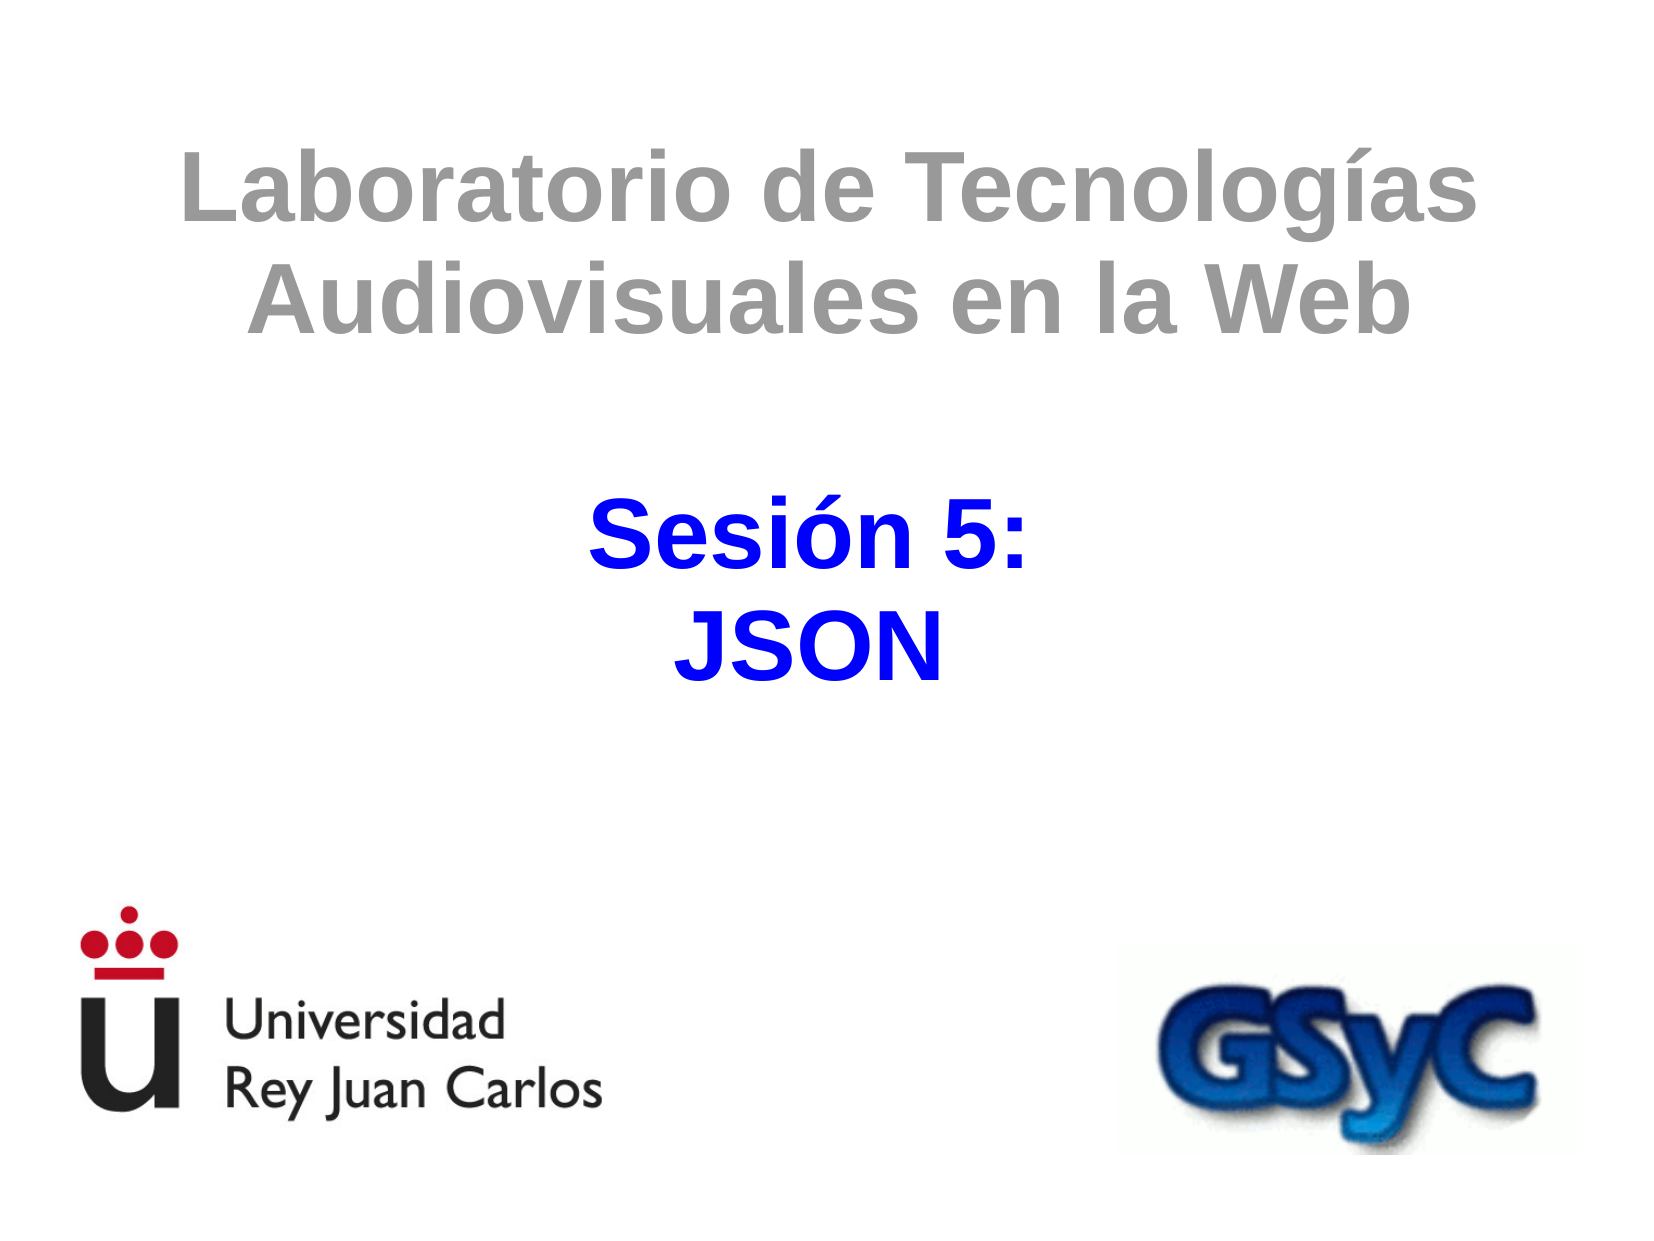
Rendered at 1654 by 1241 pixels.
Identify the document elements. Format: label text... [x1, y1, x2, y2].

picture [1118, 944, 1576, 1156]
title Laboratorio de Tecnologías Audiovisuales en la Web [144, 75, 1516, 411]
picture [46, 884, 631, 1141]
title Sesión 5: JSON [135, 422, 1486, 758]
